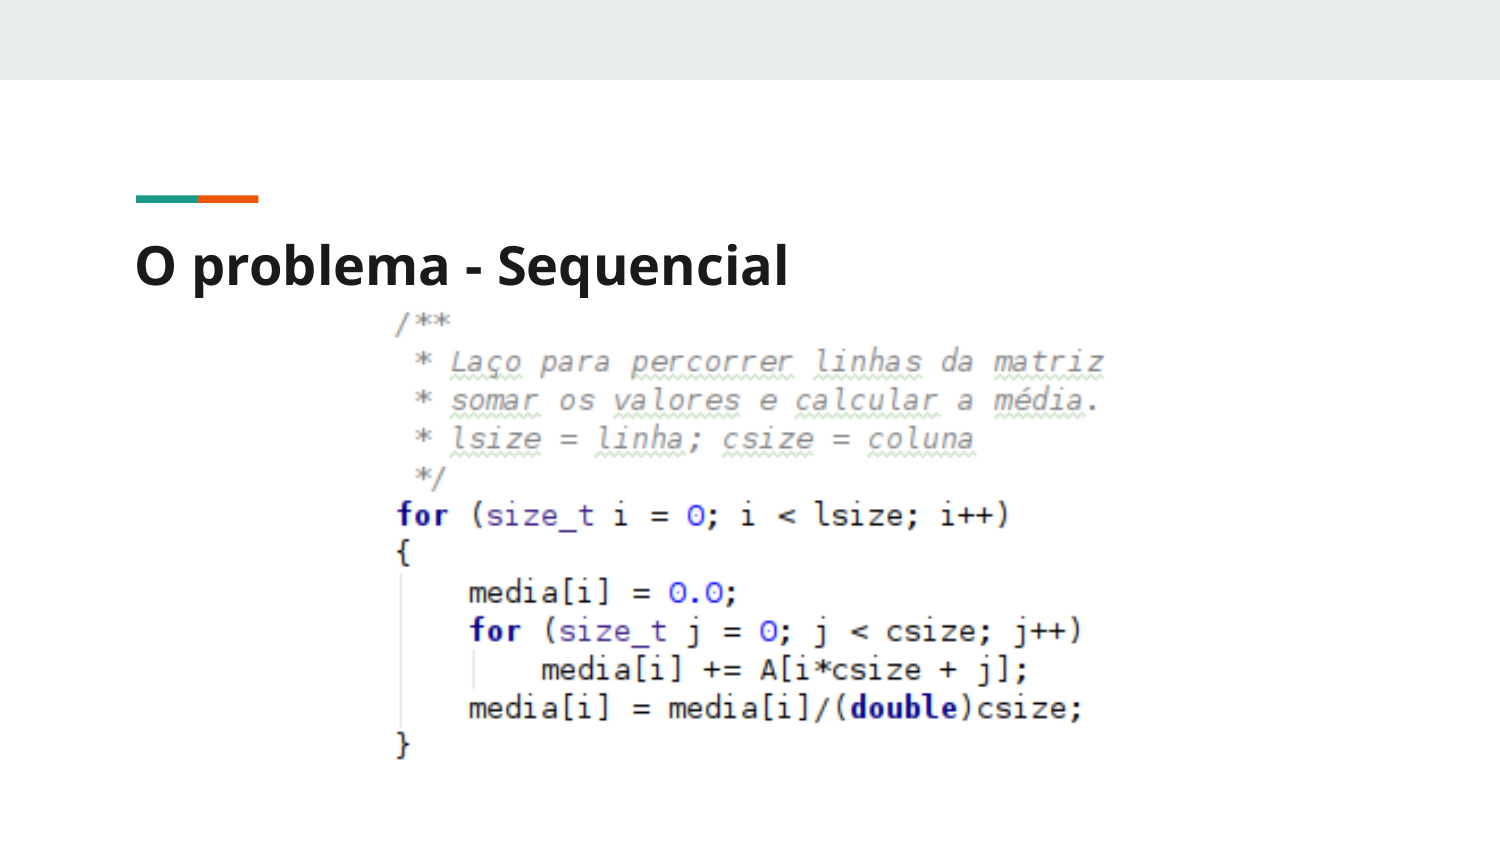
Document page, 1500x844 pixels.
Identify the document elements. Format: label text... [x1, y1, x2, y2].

title O problema - Sequencial [119, 216, 1381, 305]
picture [389, 304, 1111, 771]
